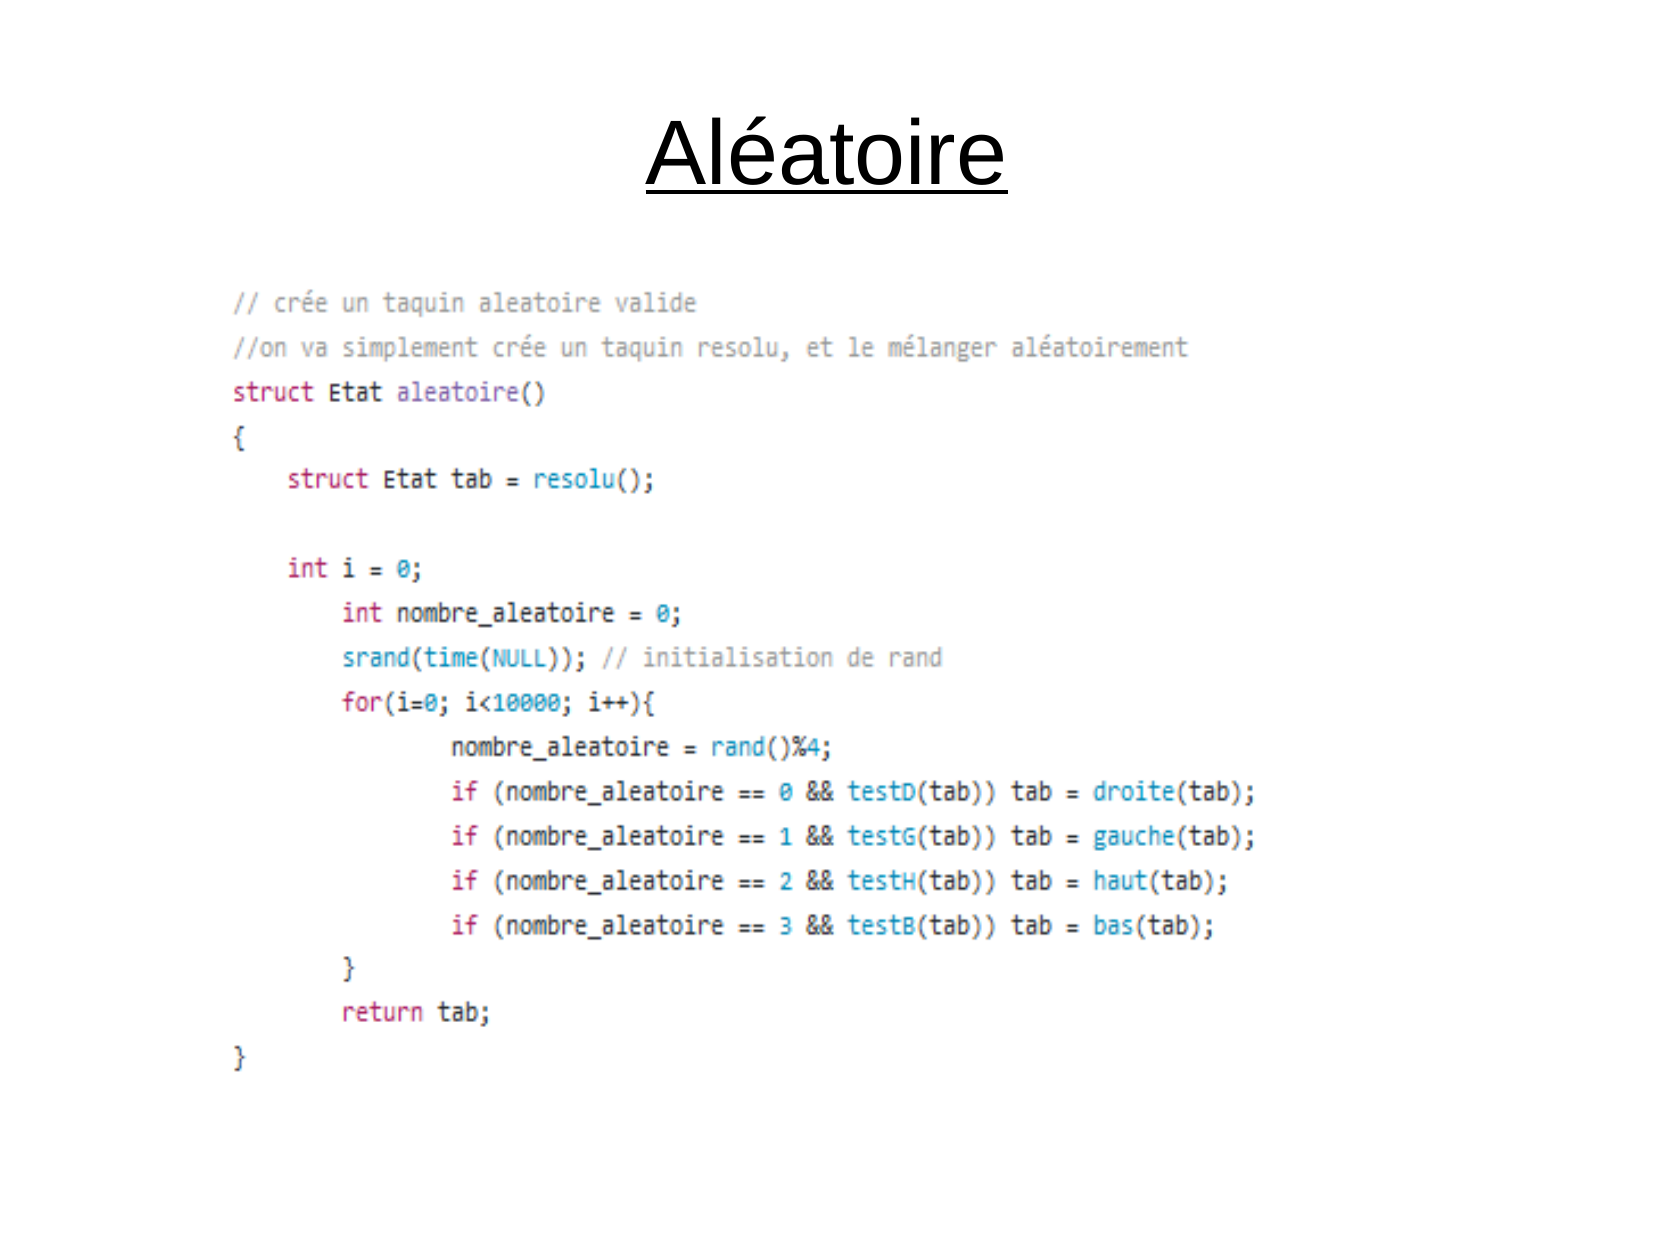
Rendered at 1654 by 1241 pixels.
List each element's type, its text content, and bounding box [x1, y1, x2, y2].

picture [224, 283, 1394, 1084]
title Aléatoire [82, 49, 1571, 257]
